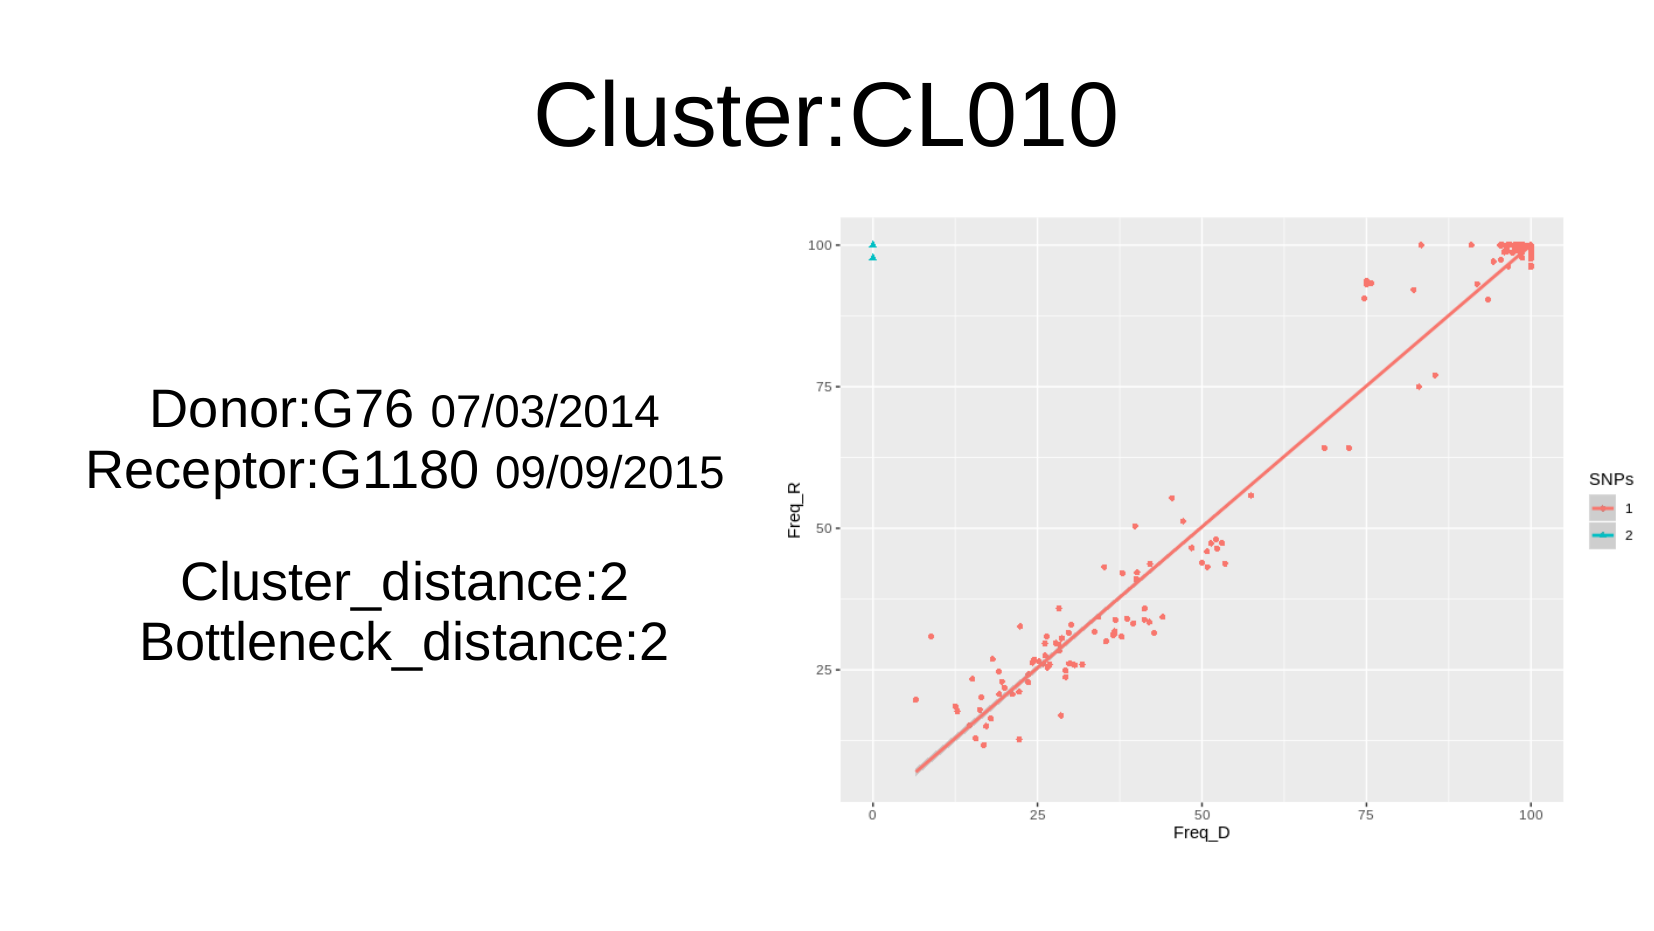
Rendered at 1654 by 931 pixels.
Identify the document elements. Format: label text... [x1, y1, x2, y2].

title Cluster:CL010 [82, 37, 1571, 193]
picture [780, 209, 1651, 850]
text_box Donor:G76 07/03/2014 Receptor:G1180 09/09/2015 Cluster_distance:2 Bottleneck_distance:2 [30, 255, 780, 796]
